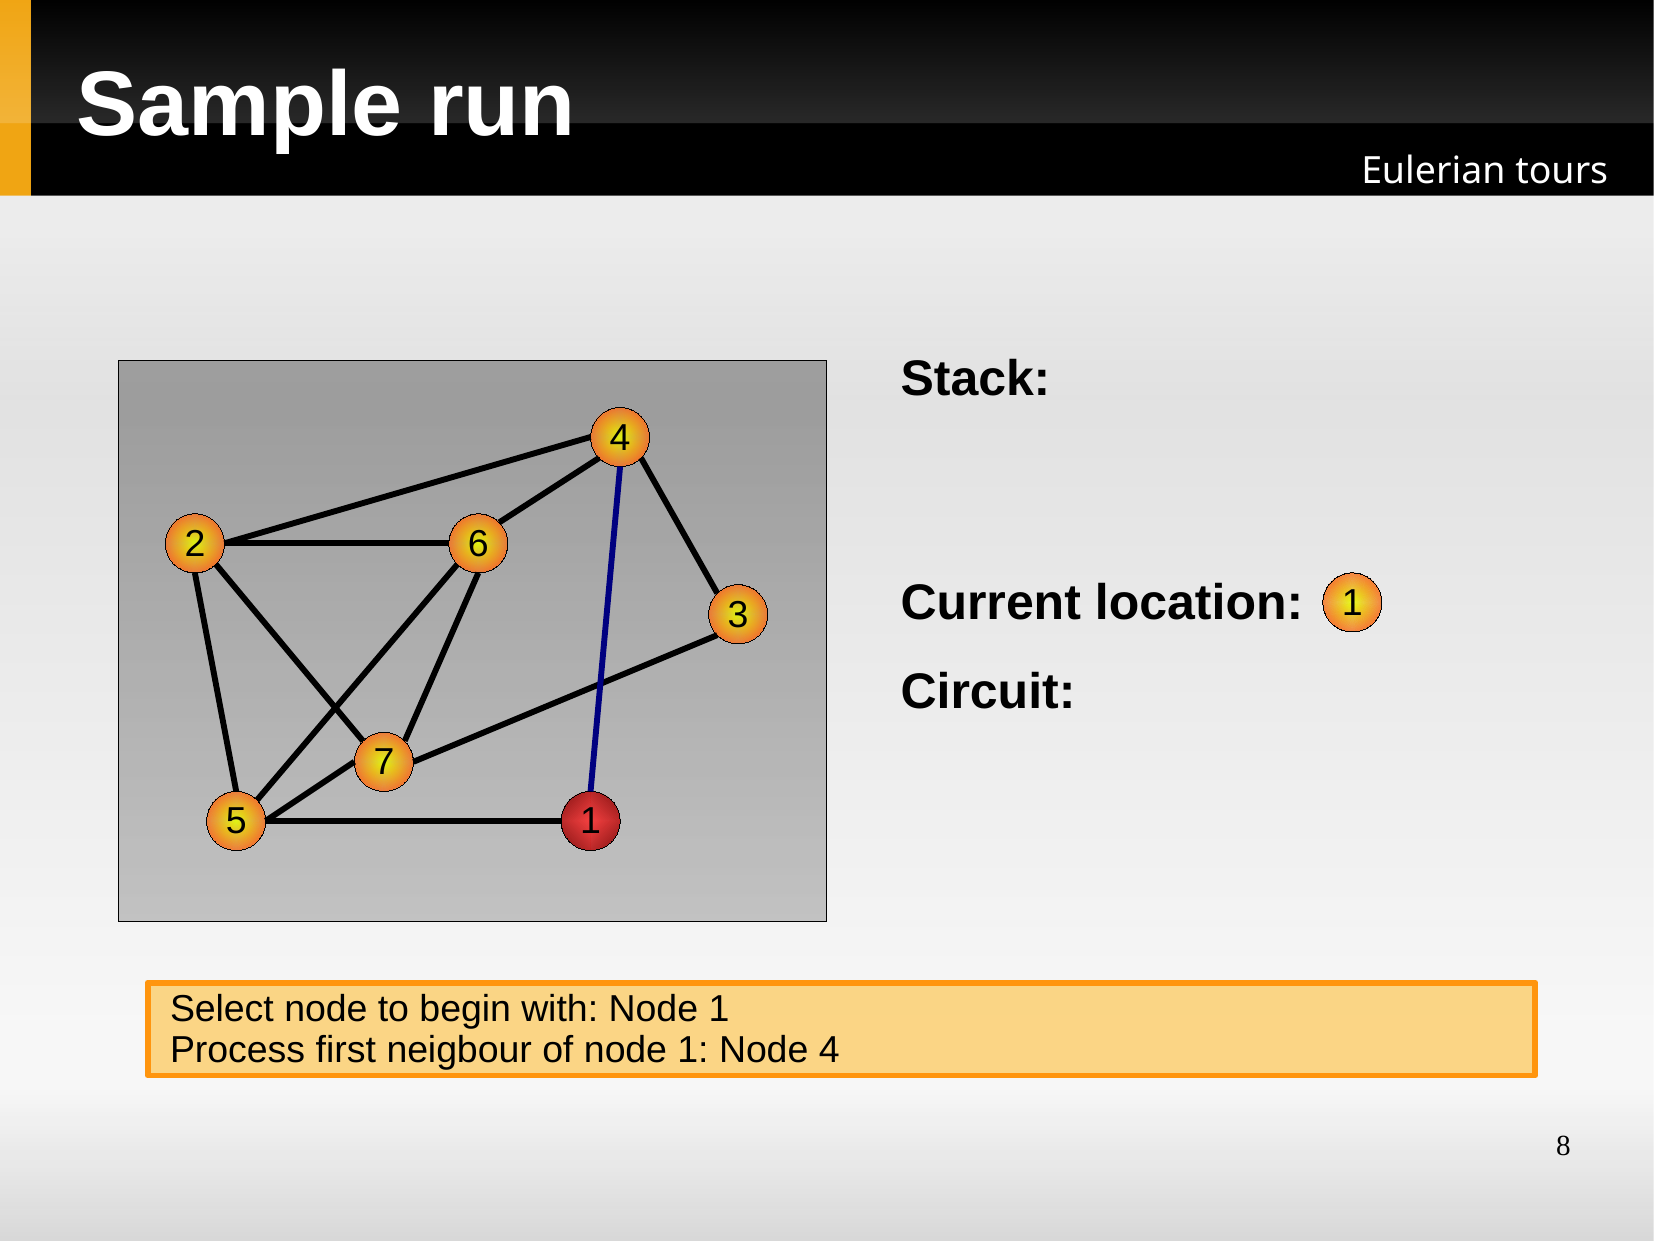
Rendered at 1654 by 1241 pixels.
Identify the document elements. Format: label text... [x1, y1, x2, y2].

text_box 2 [165, 513, 225, 573]
text_box 1 [1322, 572, 1382, 632]
picture [0, 0, 1654, 1241]
text_box Current location: [885, 567, 1359, 638]
text_box Select node to begin with: Node 1 Process first neigbour of node 1: Node 4 [147, 982, 1536, 1076]
title Sample run [76, 0, 1565, 208]
text_box Stack: [885, 342, 1123, 414]
text_box 1 [561, 791, 621, 851]
text_box [118, 360, 827, 922]
text_box 5 [206, 791, 266, 851]
text_box 7 [354, 732, 414, 792]
text_box 6 [448, 513, 508, 573]
text_box 4 [590, 407, 650, 467]
text_box Circuit: [885, 655, 1093, 727]
text_box 3 [708, 584, 768, 644]
